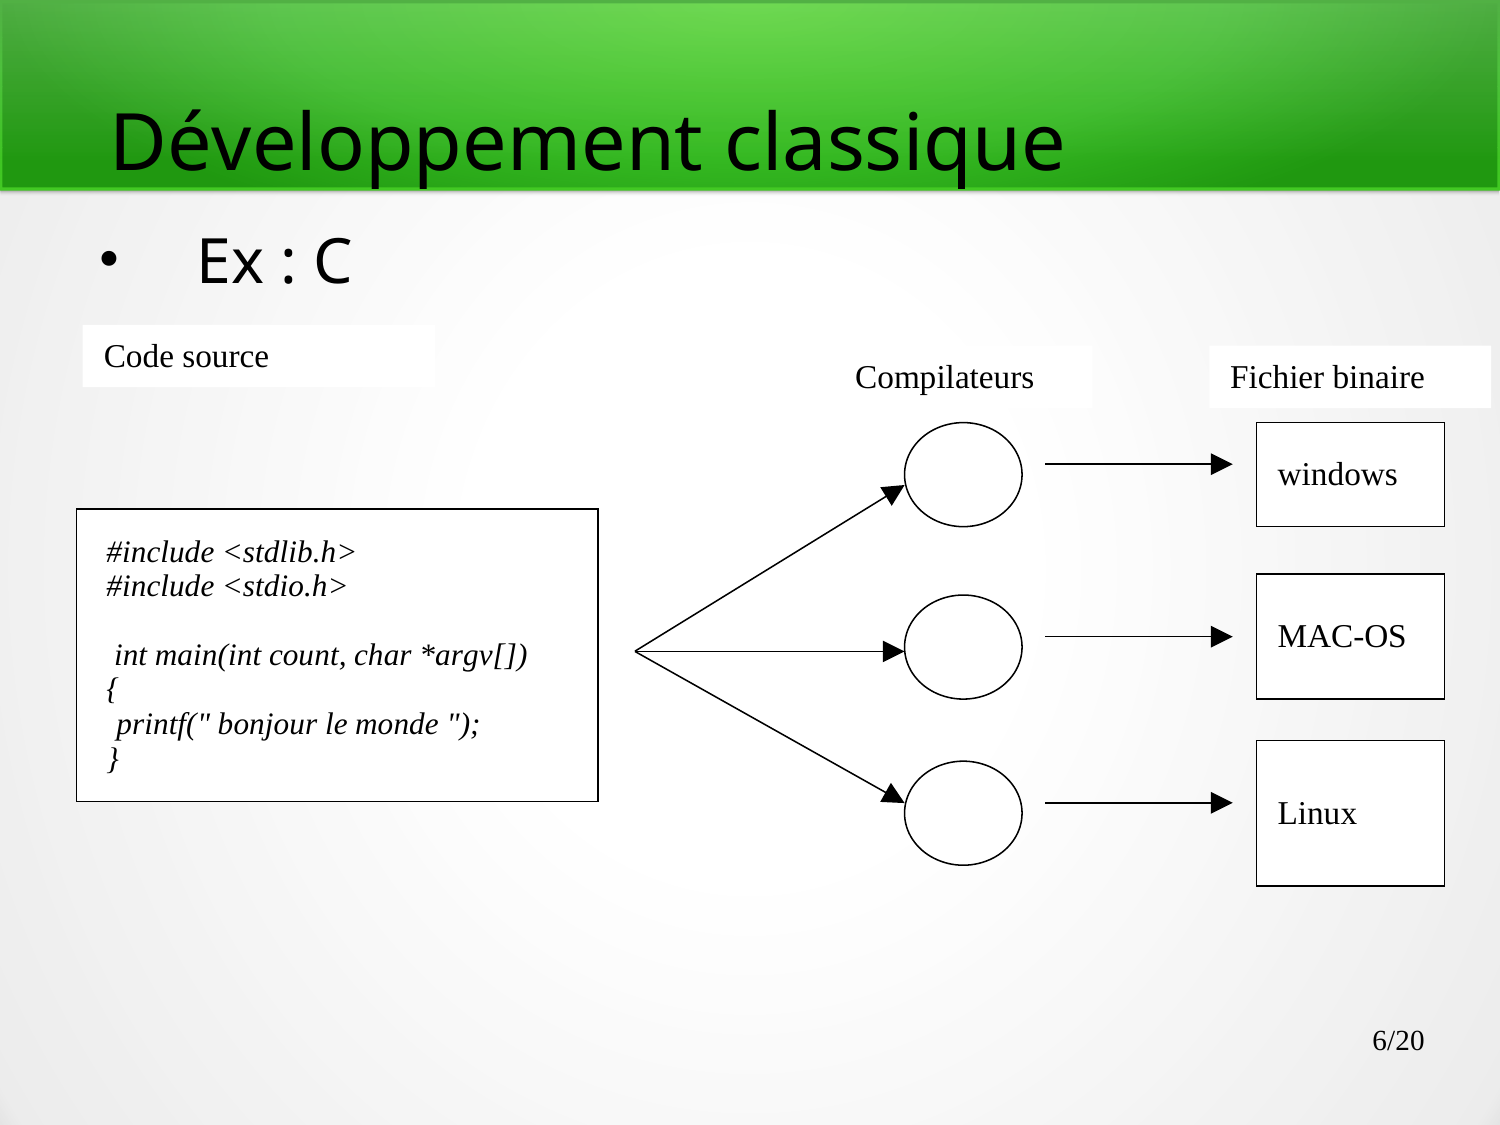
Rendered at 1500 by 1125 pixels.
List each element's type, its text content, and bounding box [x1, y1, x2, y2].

text_box [904, 422, 1023, 527]
text_box Linux [1256, 740, 1445, 886]
text_box [904, 761, 1023, 866]
text_box Ex : C [83, 208, 1359, 385]
text_box Fichier binaire [1209, 345, 1492, 409]
text_box MAC-OS [1256, 574, 1445, 700]
text_box Développement classique [94, 84, 1370, 195]
text_box Code source [82, 324, 436, 388]
text_box #include <stdlib.h> #include <stdio.h> int main(int count, char *argv[]) { printf(" bonjour le monde "); } [76, 508, 599, 802]
text_box Compilateurs [834, 345, 1093, 409]
text_box windows [1256, 422, 1445, 527]
text_box [904, 595, 1023, 700]
